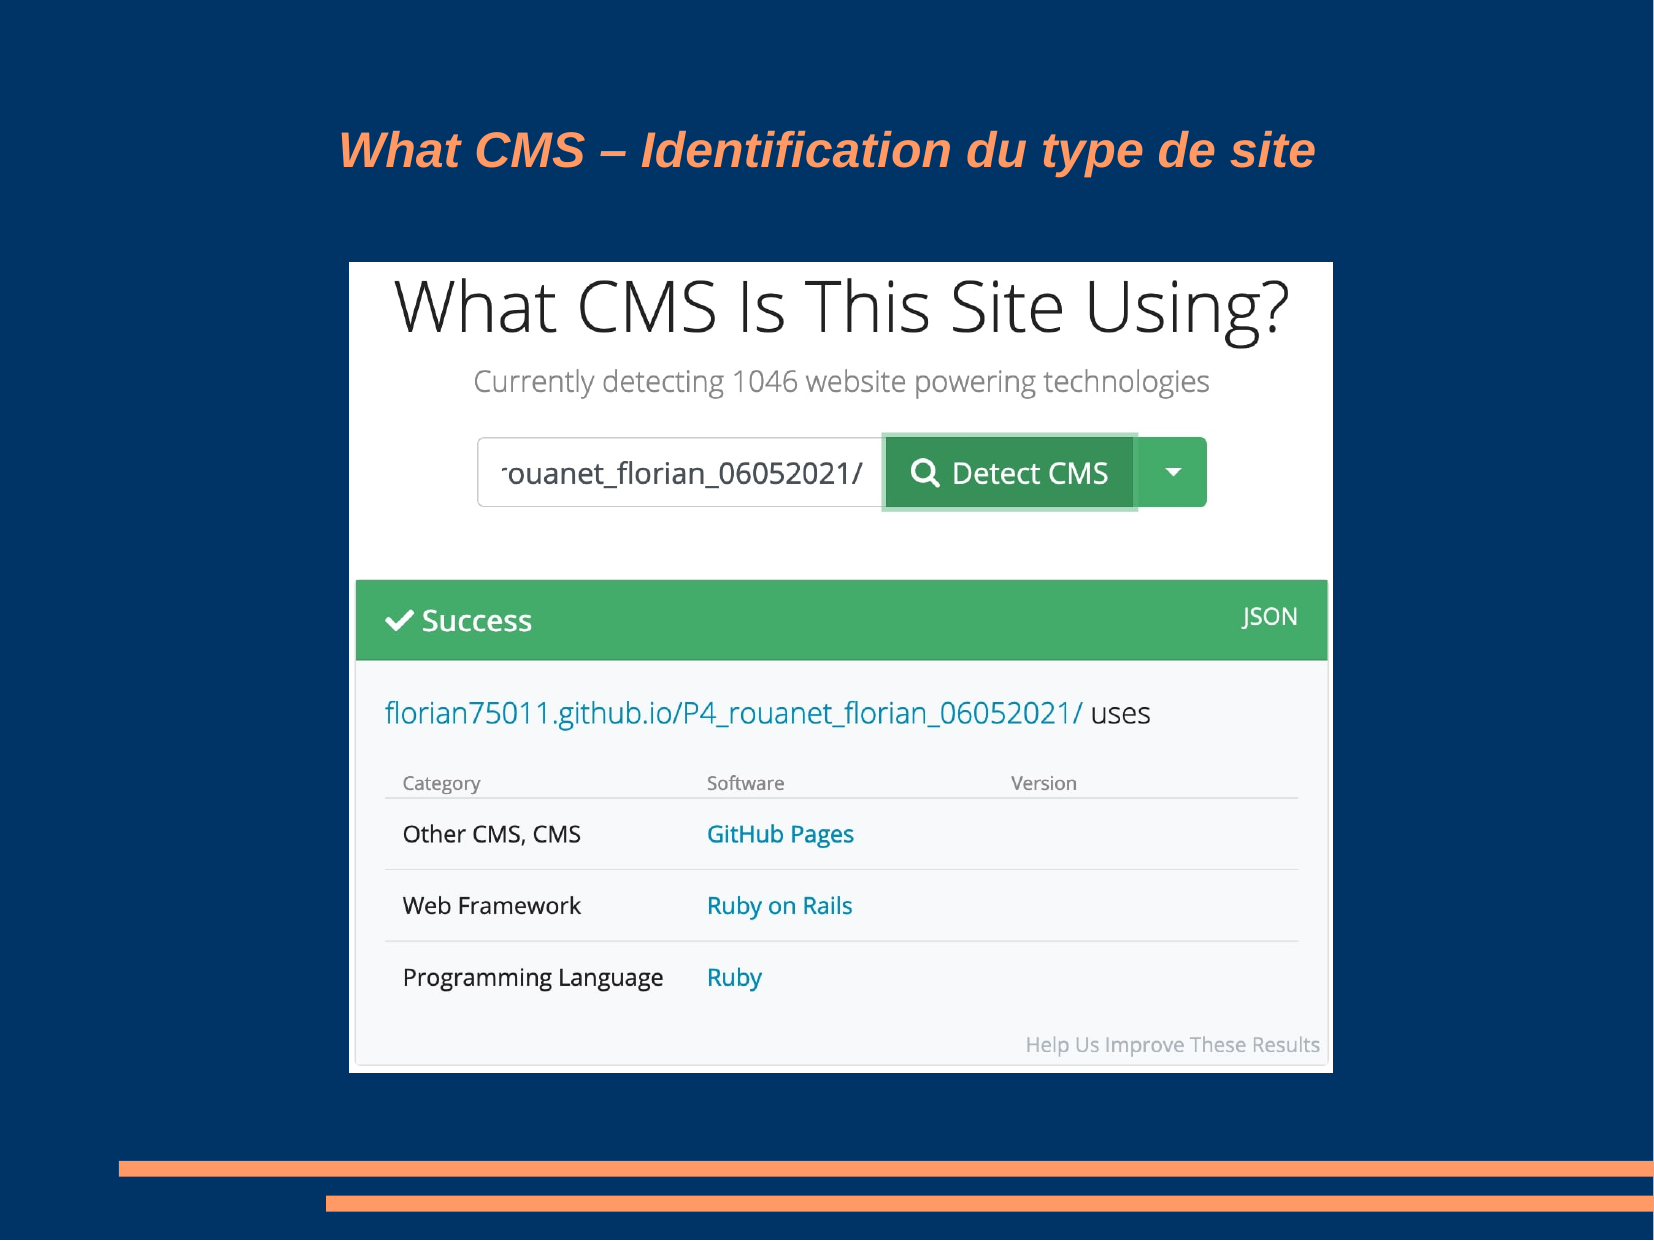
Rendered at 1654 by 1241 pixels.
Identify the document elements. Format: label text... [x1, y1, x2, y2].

title What CMS – Identification du type de site [121, 46, 1534, 254]
picture [349, 262, 1333, 1073]
